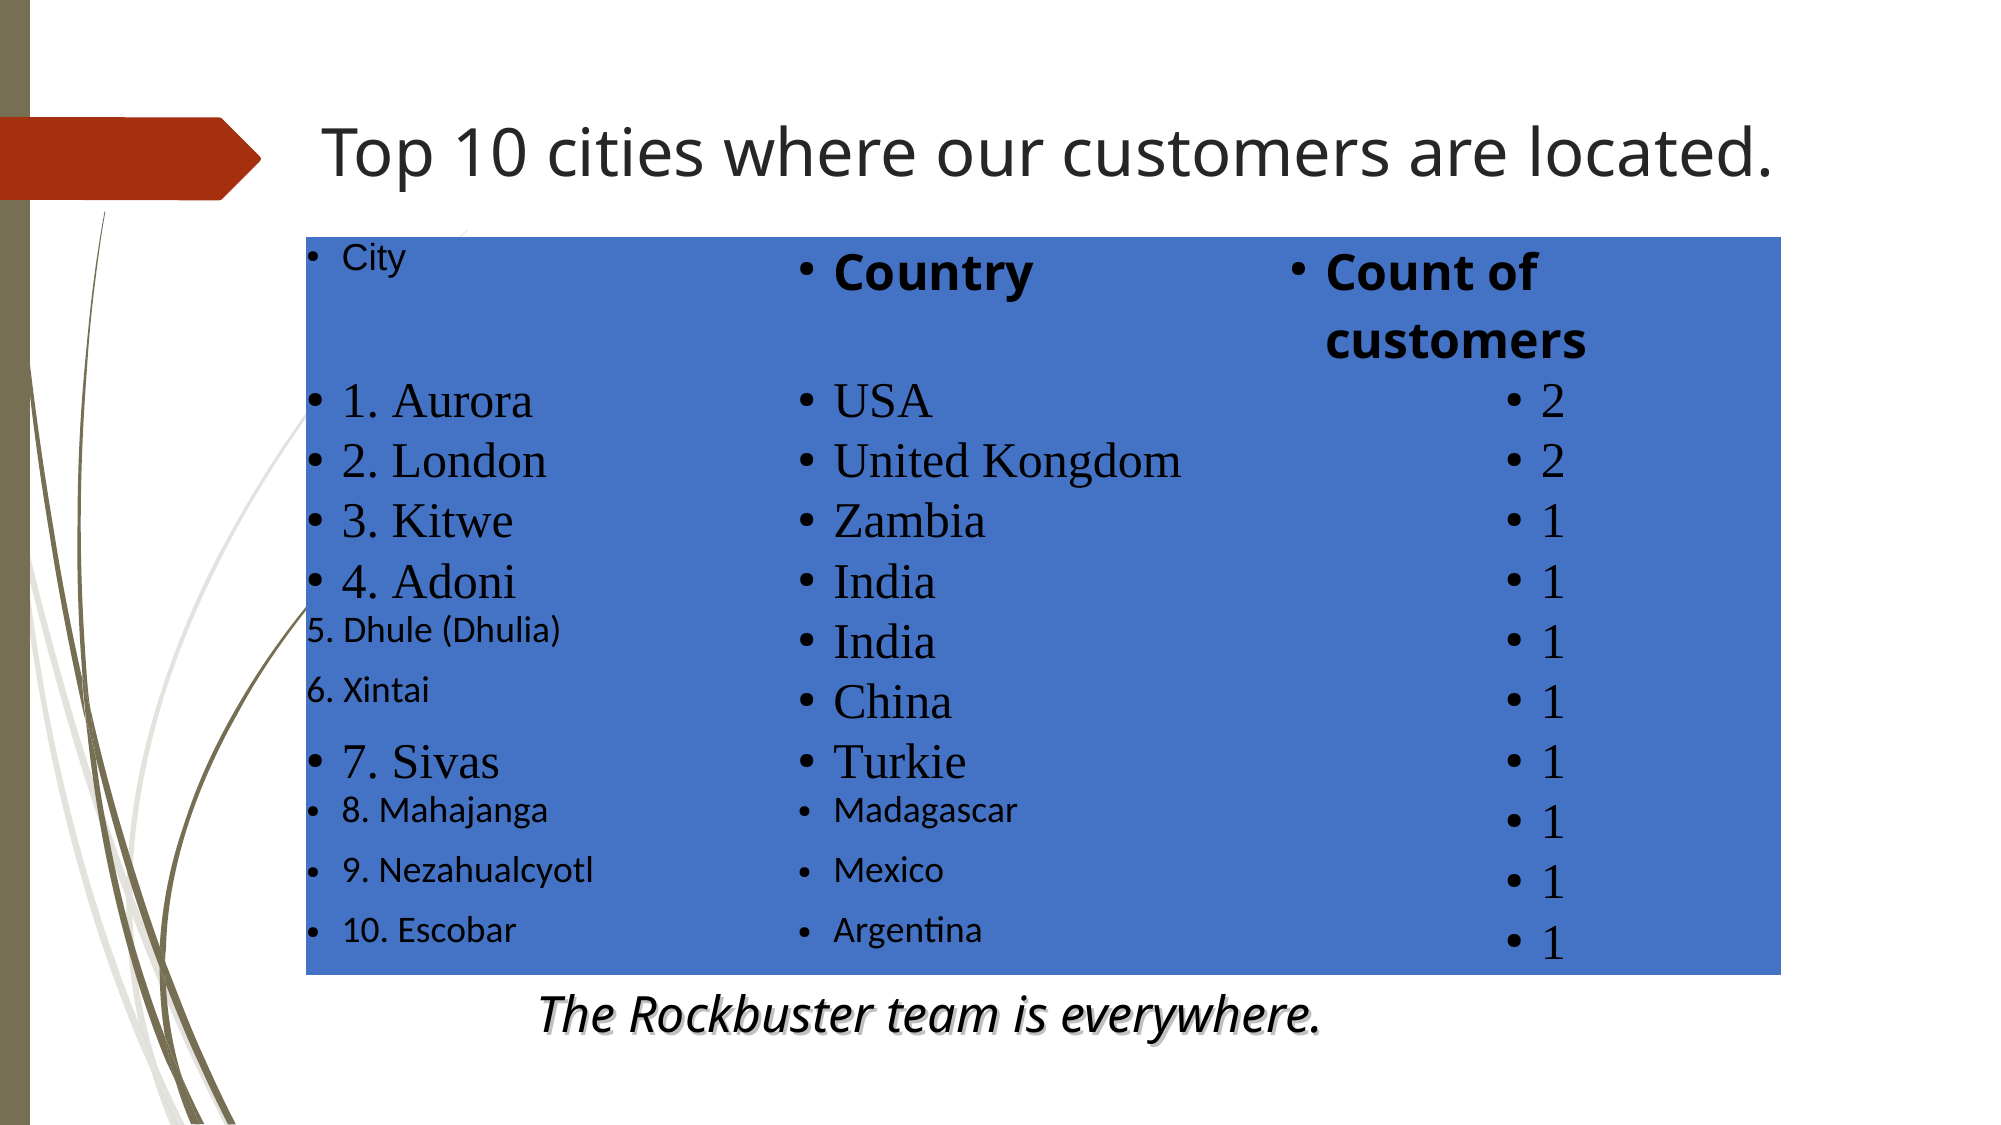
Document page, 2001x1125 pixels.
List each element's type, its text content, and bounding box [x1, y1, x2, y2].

table_cell Turkie [798, 734, 1290, 794]
table_cell India [798, 614, 1290, 674]
table_cell 1 [1290, 734, 1781, 794]
table_cell 3. Kitwe [306, 493, 798, 554]
table_cell India [798, 554, 1290, 614]
table_cell 2 [1290, 373, 1781, 433]
table_cell 9. Nezahualcyotl [306, 855, 798, 915]
table_cell 10. Escobar [306, 915, 798, 975]
table_cell 7. Sivas [306, 734, 798, 794]
table_cell 6. Xintai [306, 674, 798, 734]
table_cell Zambia [798, 493, 1290, 554]
table_cell 2. London [306, 433, 798, 493]
table_cell 1 [1290, 674, 1781, 734]
table_cell USA [798, 373, 1290, 433]
table_cell United Kongdom [798, 433, 1290, 493]
table_header Count of customers [1290, 237, 1781, 373]
table_cell 1 [1290, 794, 1781, 855]
table_header Country [798, 237, 1290, 373]
table_cell Madagascar [798, 794, 1290, 855]
table_cell 4. Adoni [306, 554, 798, 614]
table_cell 1 [1290, 855, 1781, 915]
text_box The Rockbuster team is everywhere. [322, 975, 1552, 1050]
table_cell 1 [1290, 915, 1781, 975]
table_cell 1 [1290, 614, 1781, 674]
table_cell 1 [1290, 554, 1781, 614]
table_cell 1 [1290, 493, 1781, 554]
table_cell 8. Mahajanga [306, 794, 798, 855]
table_cell Mexico [798, 855, 1290, 915]
table_cell 5. Dhule (Dhulia) [306, 614, 798, 674]
table_cell China [798, 674, 1290, 734]
table_cell Argentina [798, 915, 1290, 975]
table_header City [306, 237, 798, 373]
table_cell 2 [1290, 433, 1781, 493]
table_cell 1. Aurora [306, 373, 798, 433]
title Top 10 cities where our customers are located. [306, 102, 1888, 199]
